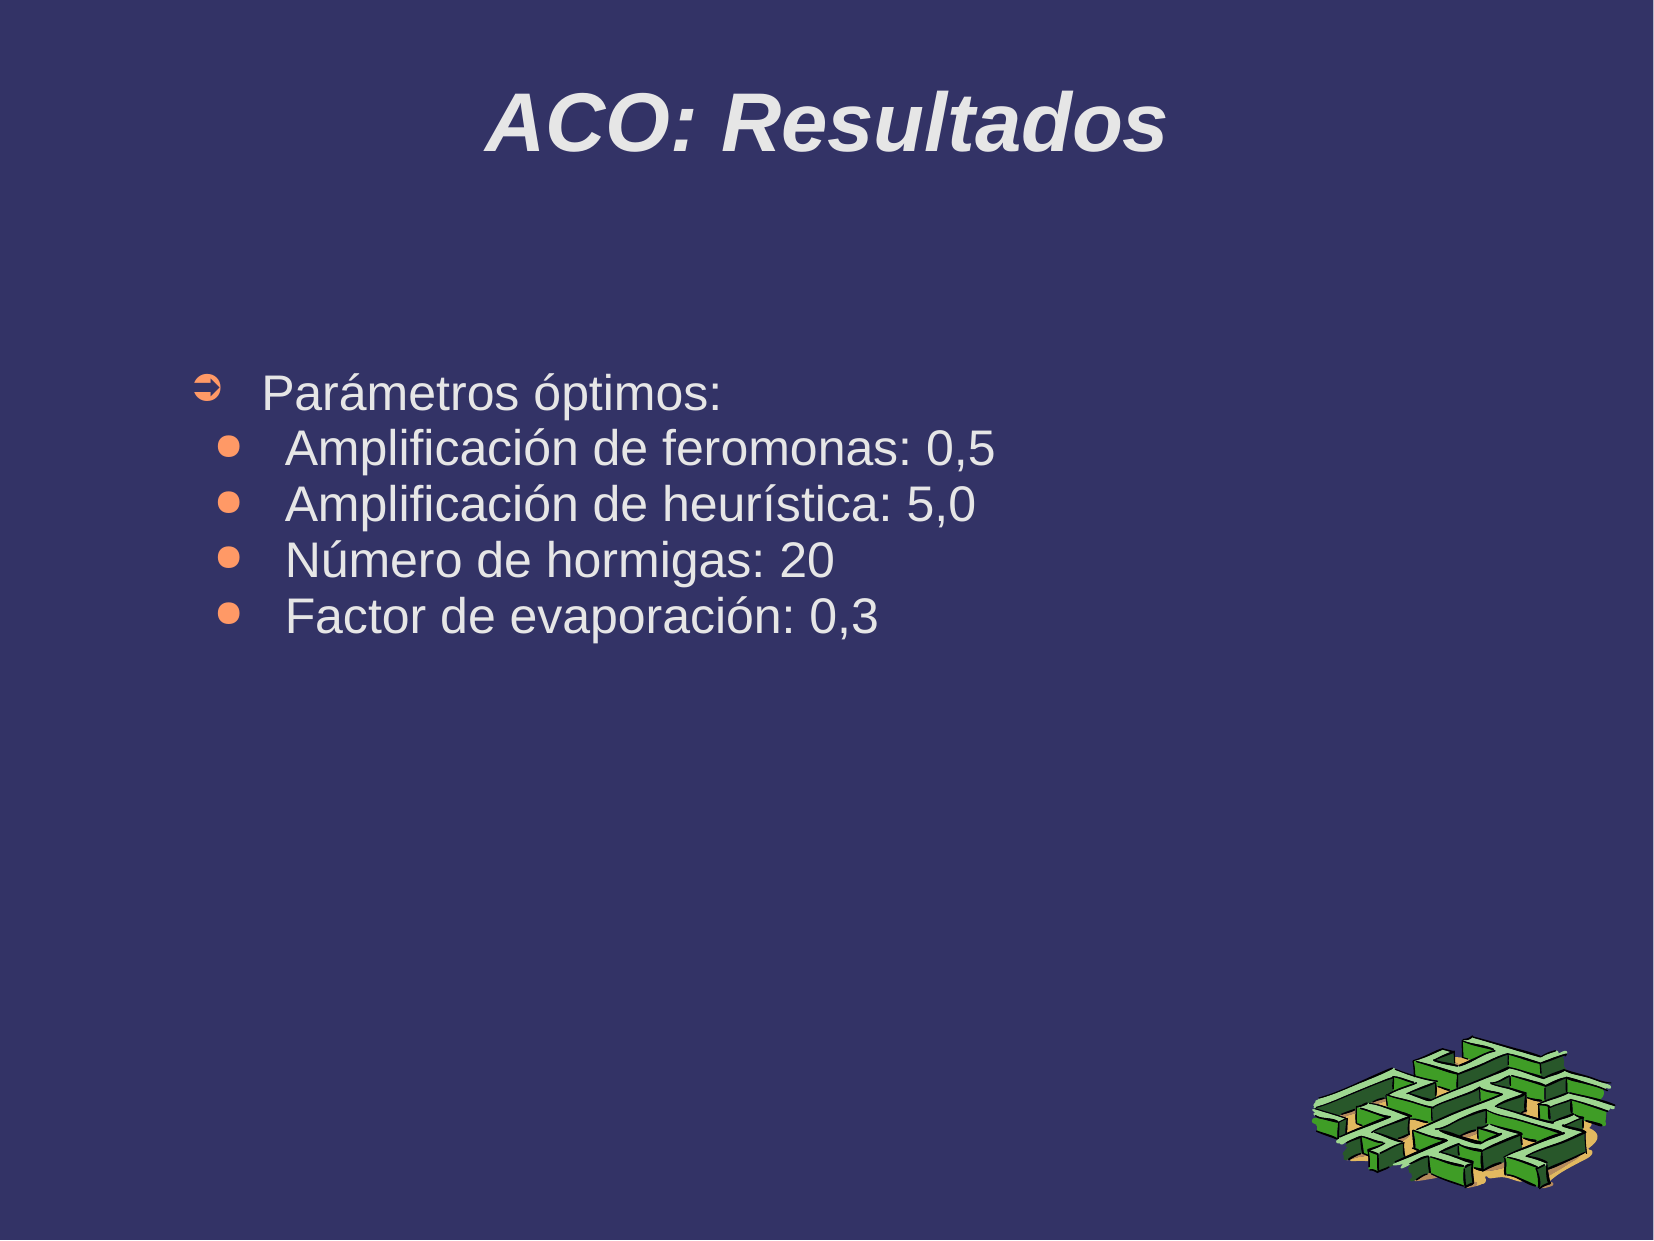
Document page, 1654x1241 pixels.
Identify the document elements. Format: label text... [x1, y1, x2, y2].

title ACO: Resultados [121, 19, 1534, 227]
list Parámetros óptimos: Amplificación de feromonas: 0,5 Amplificación de heurística: 5,0 Número de hormigas: 20 Factor de evaporación: 0,3 [178, 364, 1570, 1085]
